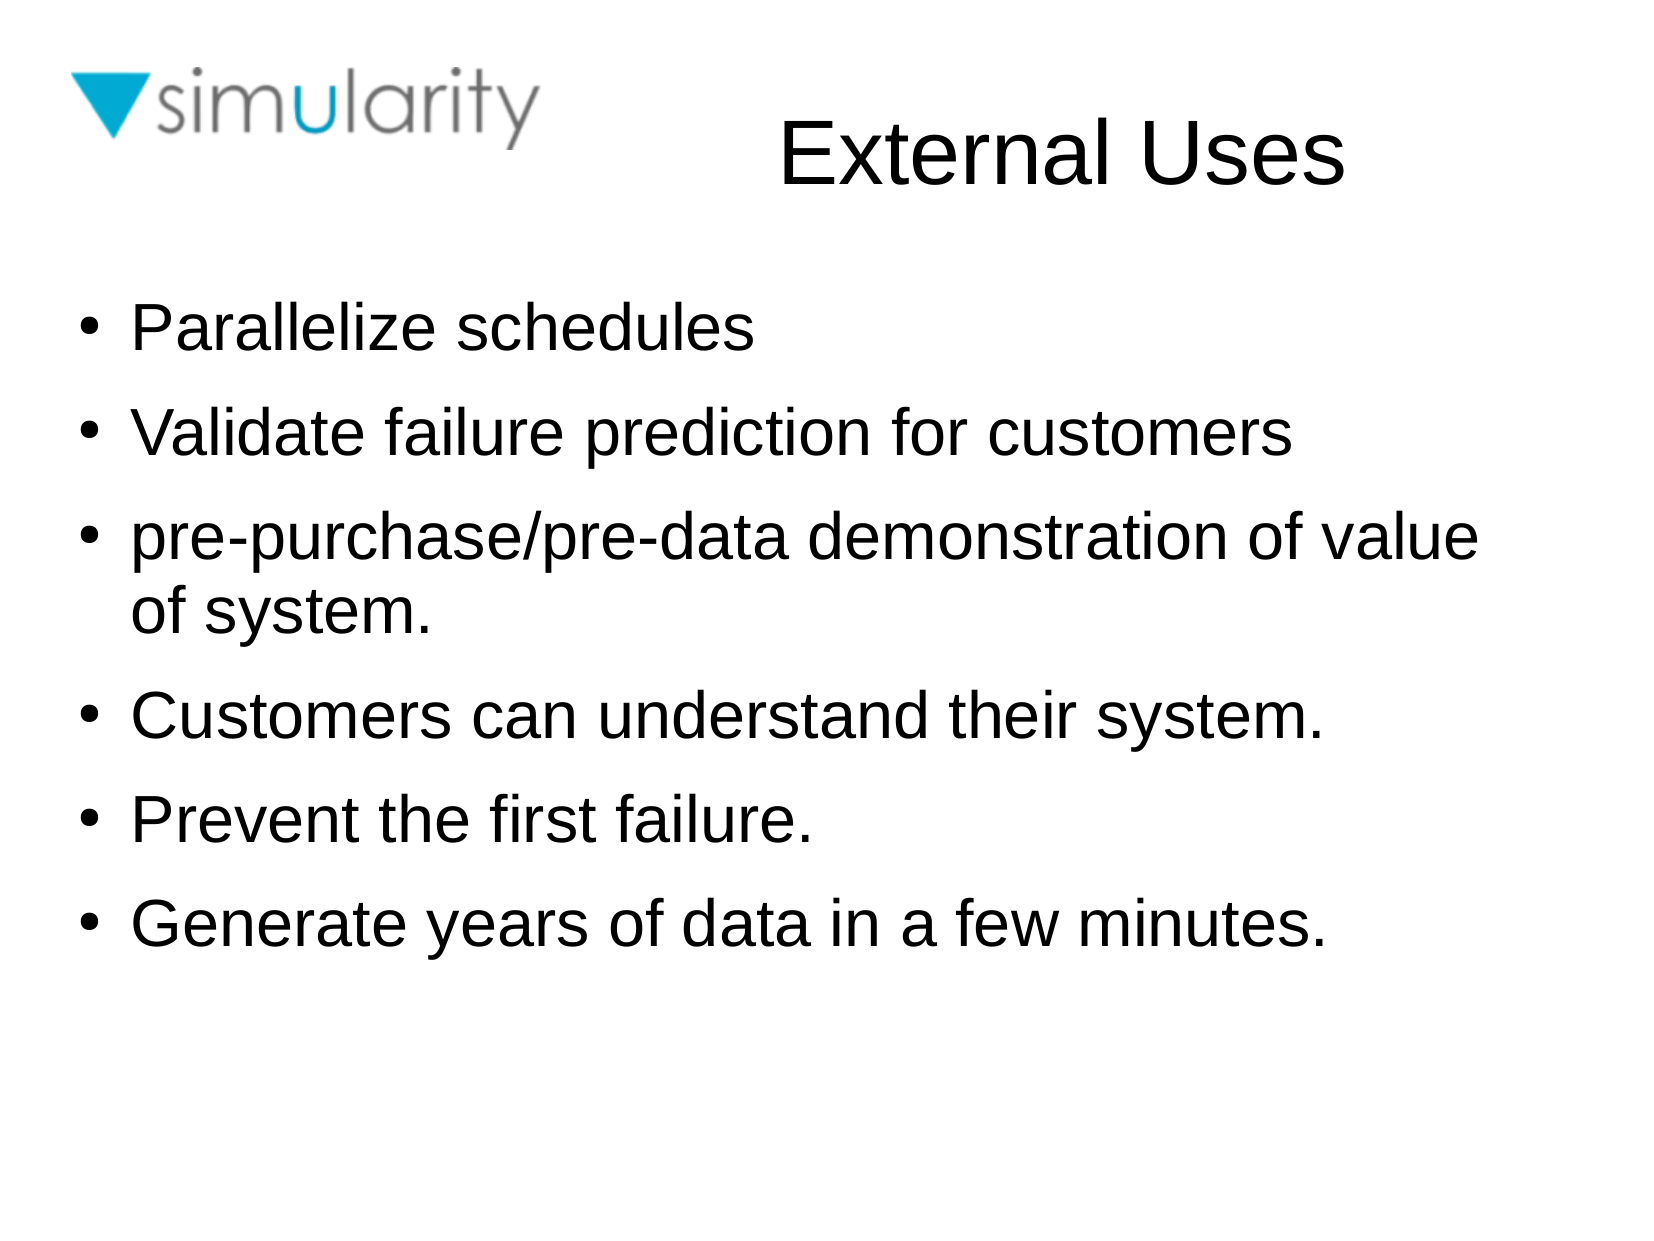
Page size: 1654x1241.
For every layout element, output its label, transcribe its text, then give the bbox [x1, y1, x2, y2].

picture [71, 67, 541, 150]
list Parallelize schedules Validate failure prediction for customers pre-purchase/pre-data demonstration of value of system. Customers can understand their system. Prevent the first failure. Generate years of data in a few minutes. [60, 290, 1549, 1010]
title External Uses [555, 49, 1571, 257]
